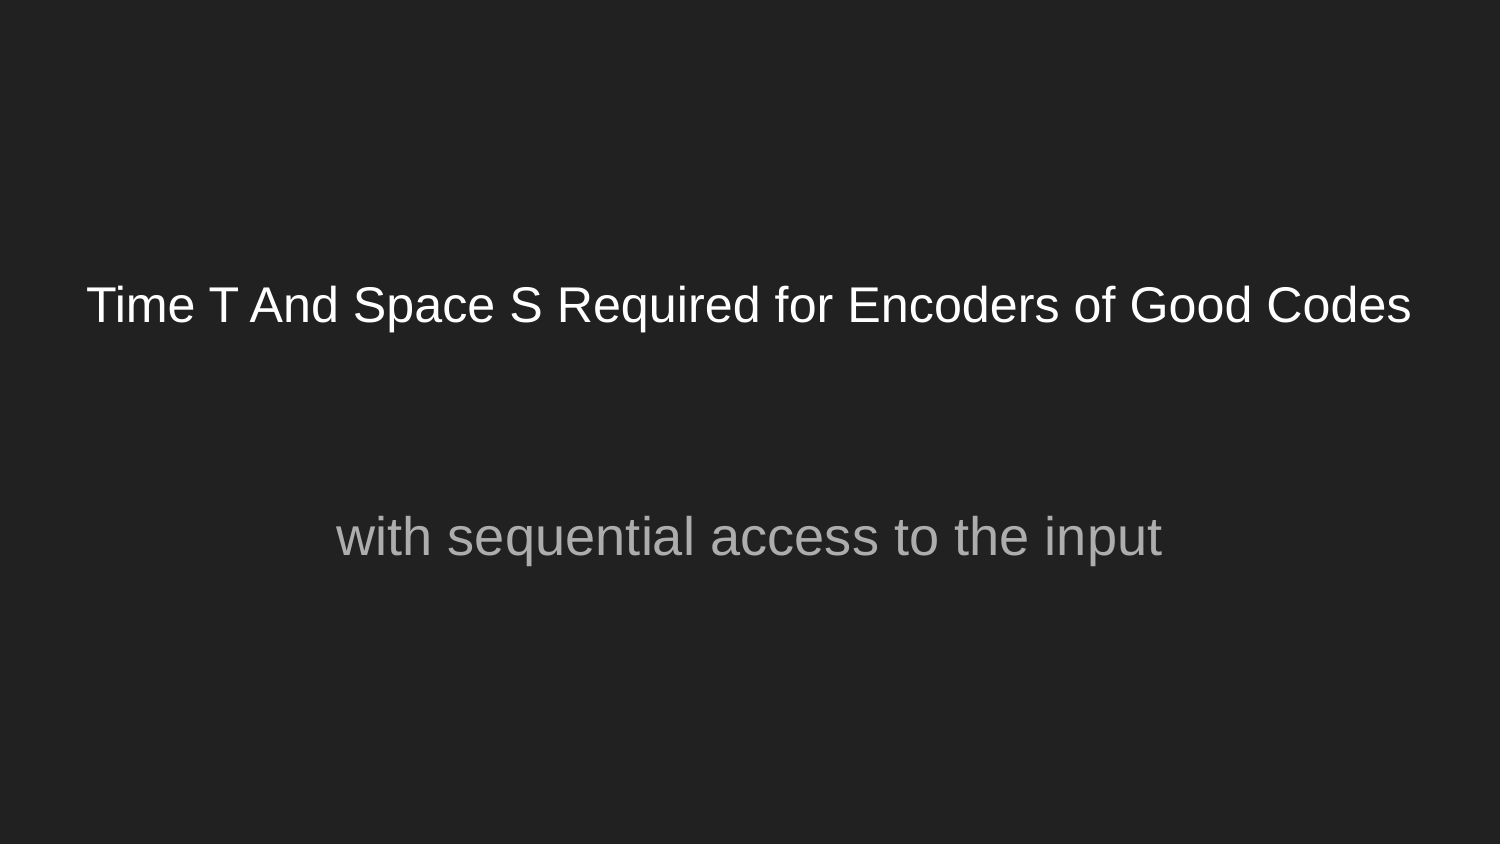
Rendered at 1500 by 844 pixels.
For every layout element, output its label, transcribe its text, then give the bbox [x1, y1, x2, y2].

text_box with sequential access to the input [285, 485, 1215, 581]
title Time T And Space S Required for Encoders of Good Codes [51, 236, 1449, 375]
